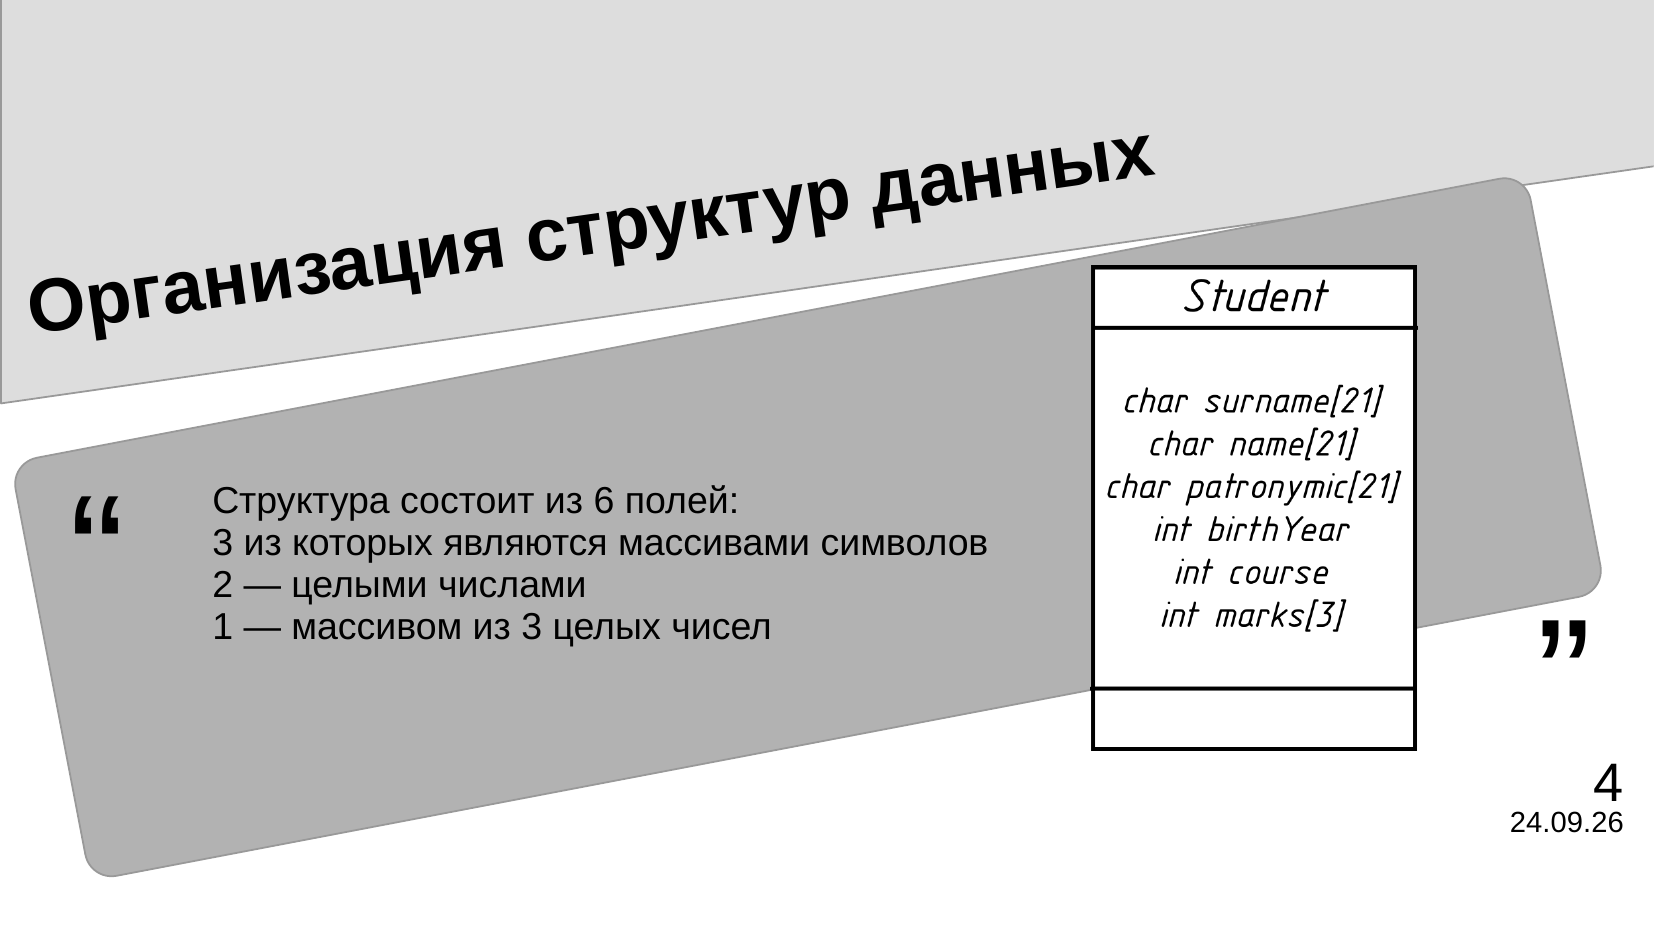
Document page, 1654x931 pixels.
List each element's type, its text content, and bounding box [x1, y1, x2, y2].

title Организация структур данных [16, 21, 1501, 387]
picture [1090, 265, 1418, 751]
text_box Структура состоит из 6 полей: 3 из которых являются массивами символов 2 — целыми числами 1 — массивом из 3 целых чисел [197, 472, 1004, 656]
